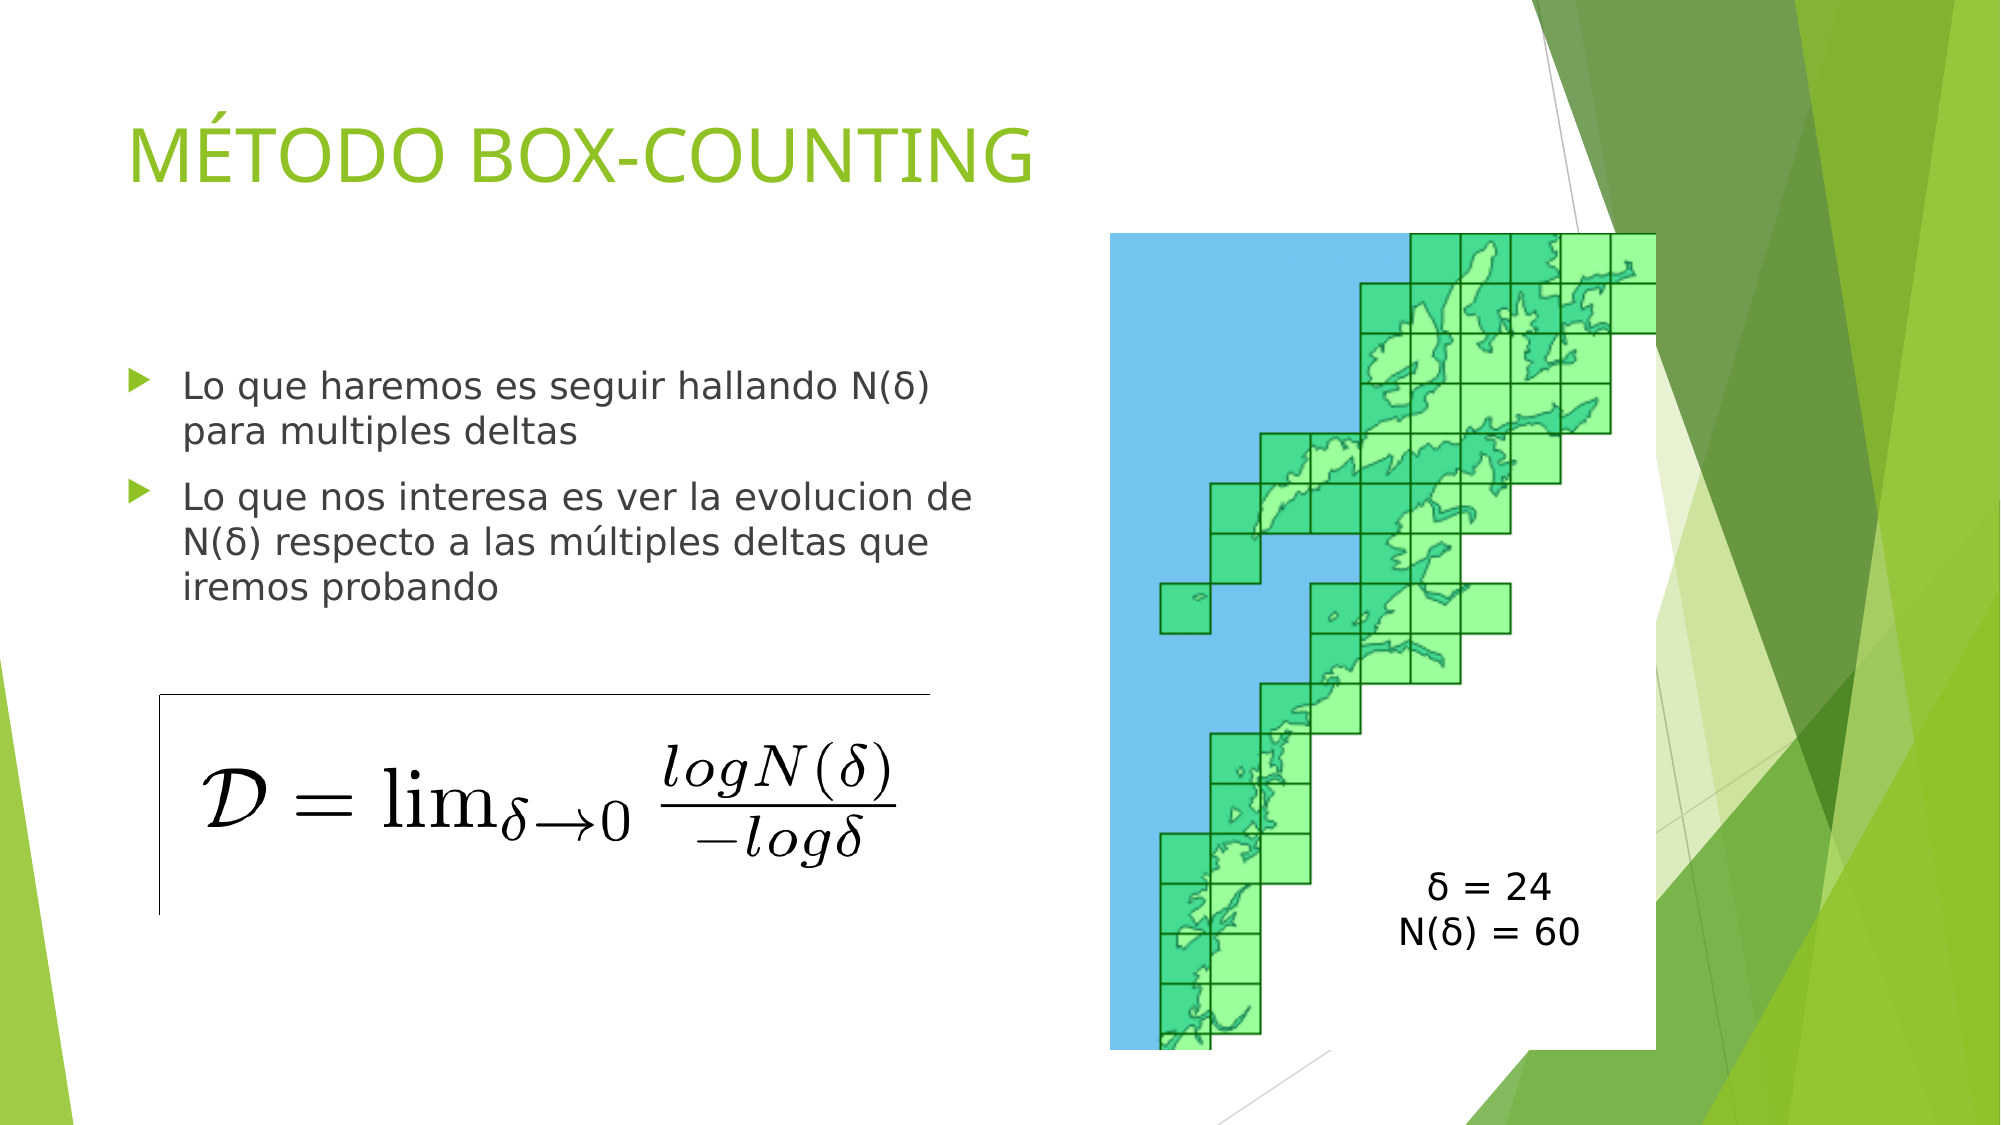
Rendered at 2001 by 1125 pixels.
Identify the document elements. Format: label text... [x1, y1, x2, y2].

picture [159, 694, 931, 916]
picture [1110, 233, 1656, 1050]
title MÉTODO BOX-COUNTING [111, 99, 1522, 317]
list Lo que haremos es seguir hallando N(δ) para multiples deltas Lo que nos interesa es ver la evolucion de N(δ) respecto a las múltiples deltas que iremos probando [111, 354, 991, 992]
text_box δ = 24 N(δ) = 60 [1383, 855, 1597, 960]
